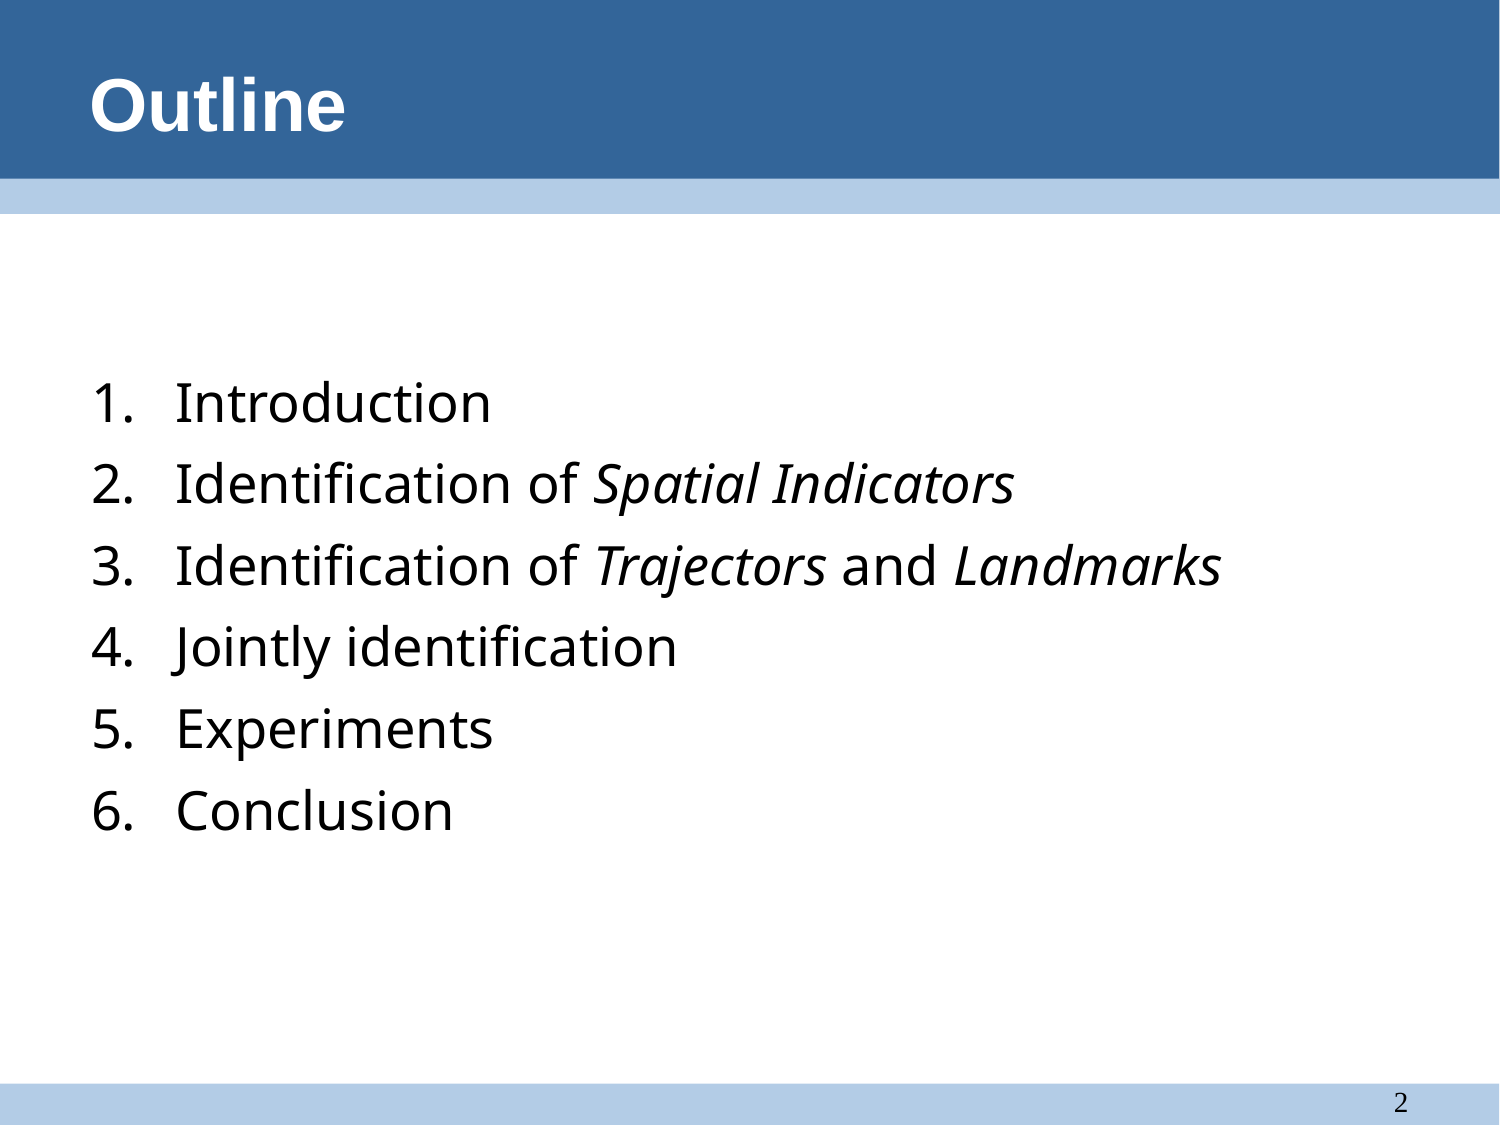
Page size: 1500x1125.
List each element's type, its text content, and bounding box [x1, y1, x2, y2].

text_box Outline [74, 42, 1436, 161]
slide_number <número> [1074, 1076, 1424, 1125]
list Introduction Identification of Spatial Indicators Identification of Trajectors and Landmarks Jointly identification Experiments Conclusion [75, 278, 1436, 1035]
